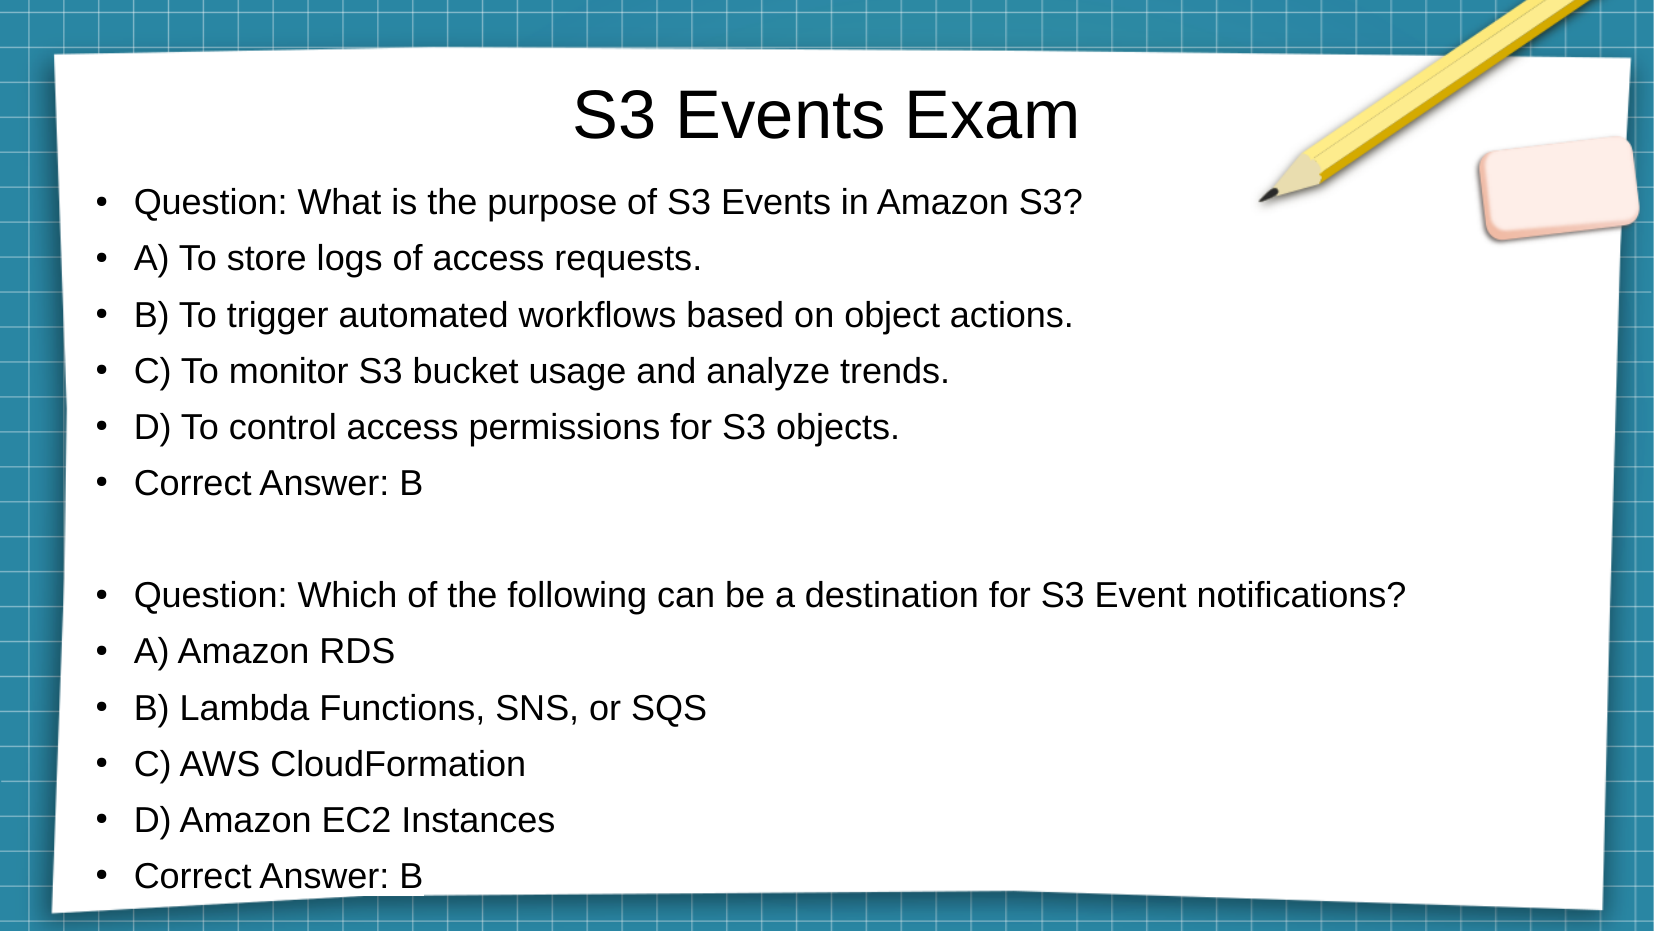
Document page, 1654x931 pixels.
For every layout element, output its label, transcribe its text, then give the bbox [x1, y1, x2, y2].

list Question: What is the purpose of S3 Events in Amazon S3? A) To store logs of access requests. B) To trigger automated workflows based on object actions. C) To monitor S3 bucket usage and analyze trends. D) To control access permissions for S3 objects. Correct Answer: B Question: Which of the following can be a destination for S3 Event notifications? A) Amazon RDS B) Lambda Functions, SNS, or SQS C) AWS CloudFormation D) Amazon EC2 Instances Correct Answer: B [82, 182, 1571, 901]
title S3 Events Exam [82, 37, 1571, 182]
picture [0, 0, 1654, 931]
